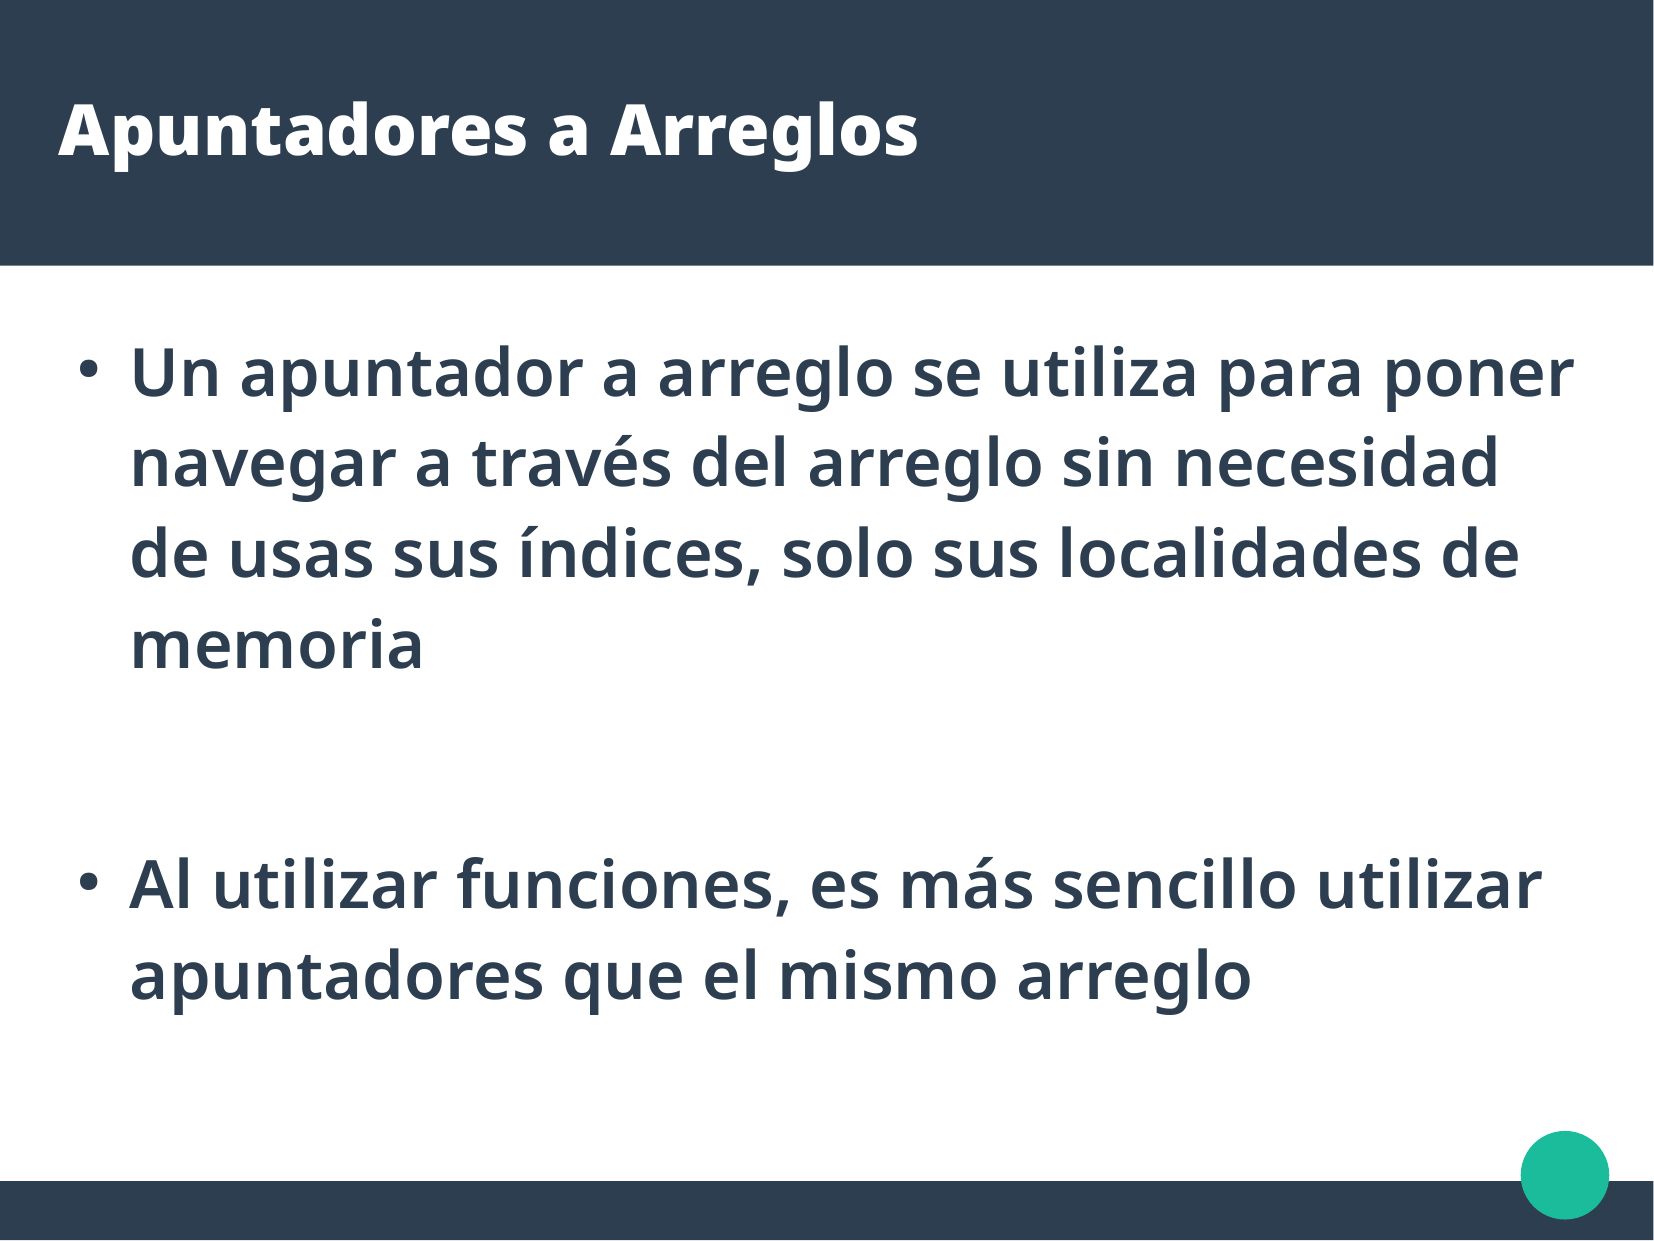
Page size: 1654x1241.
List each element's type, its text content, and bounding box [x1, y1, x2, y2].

title Apuntadores a Arreglos [59, 49, 1595, 207]
list Un apuntador a arreglo se utiliza para poner navegar a través del arreglo sin necesidad de usas sus índices, solo sus localidades de memoria Al utilizar funciones, es más sencillo utilizar apuntadores que el mismo arreglo [59, 324, 1595, 1152]
